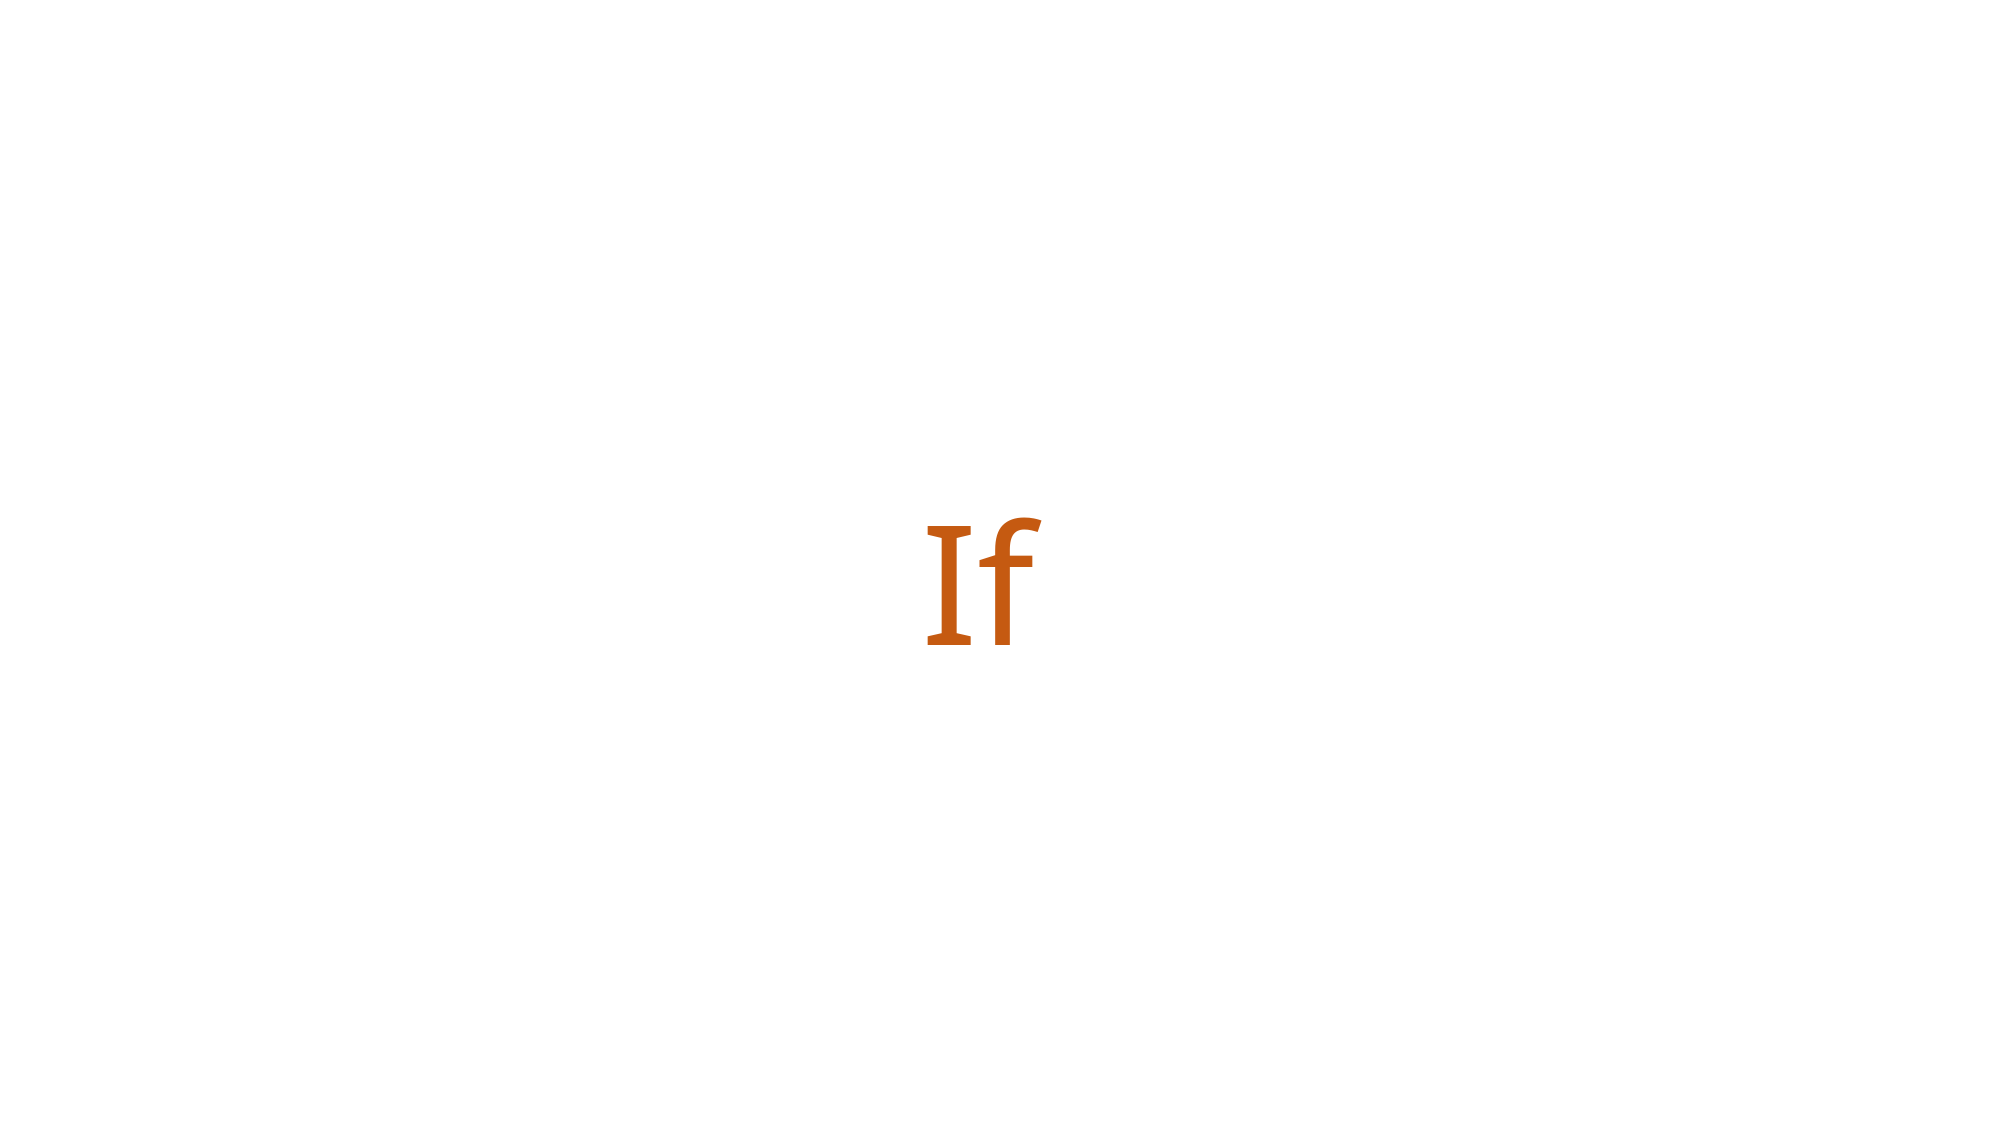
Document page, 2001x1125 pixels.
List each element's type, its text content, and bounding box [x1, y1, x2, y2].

list If [137, 292, 1863, 1014]
